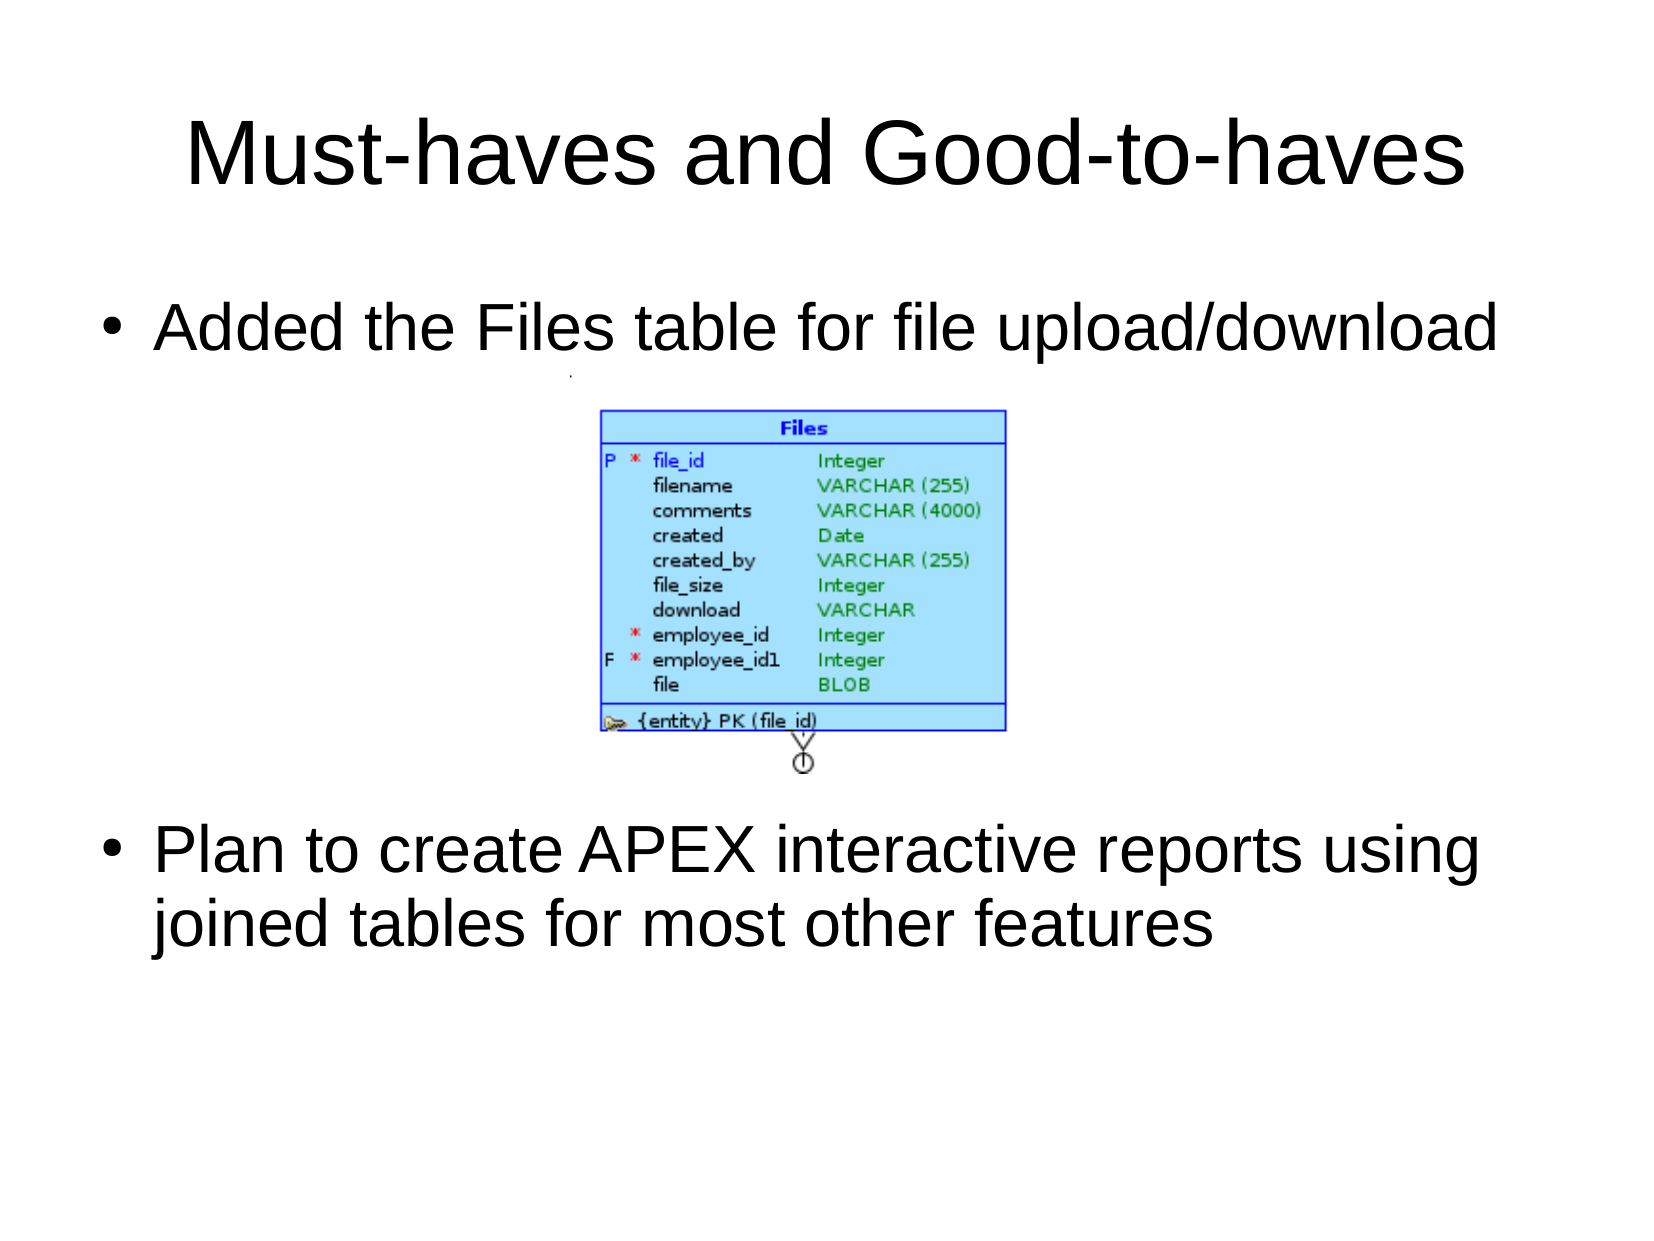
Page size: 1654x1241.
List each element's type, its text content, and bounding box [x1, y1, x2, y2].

list Added the Files table for file upload/download Plan to create APEX interactive reports using joined tables for most other features [82, 290, 1571, 1010]
picture [570, 374, 1051, 774]
title Must-haves and Good-to-haves [82, 49, 1571, 257]
